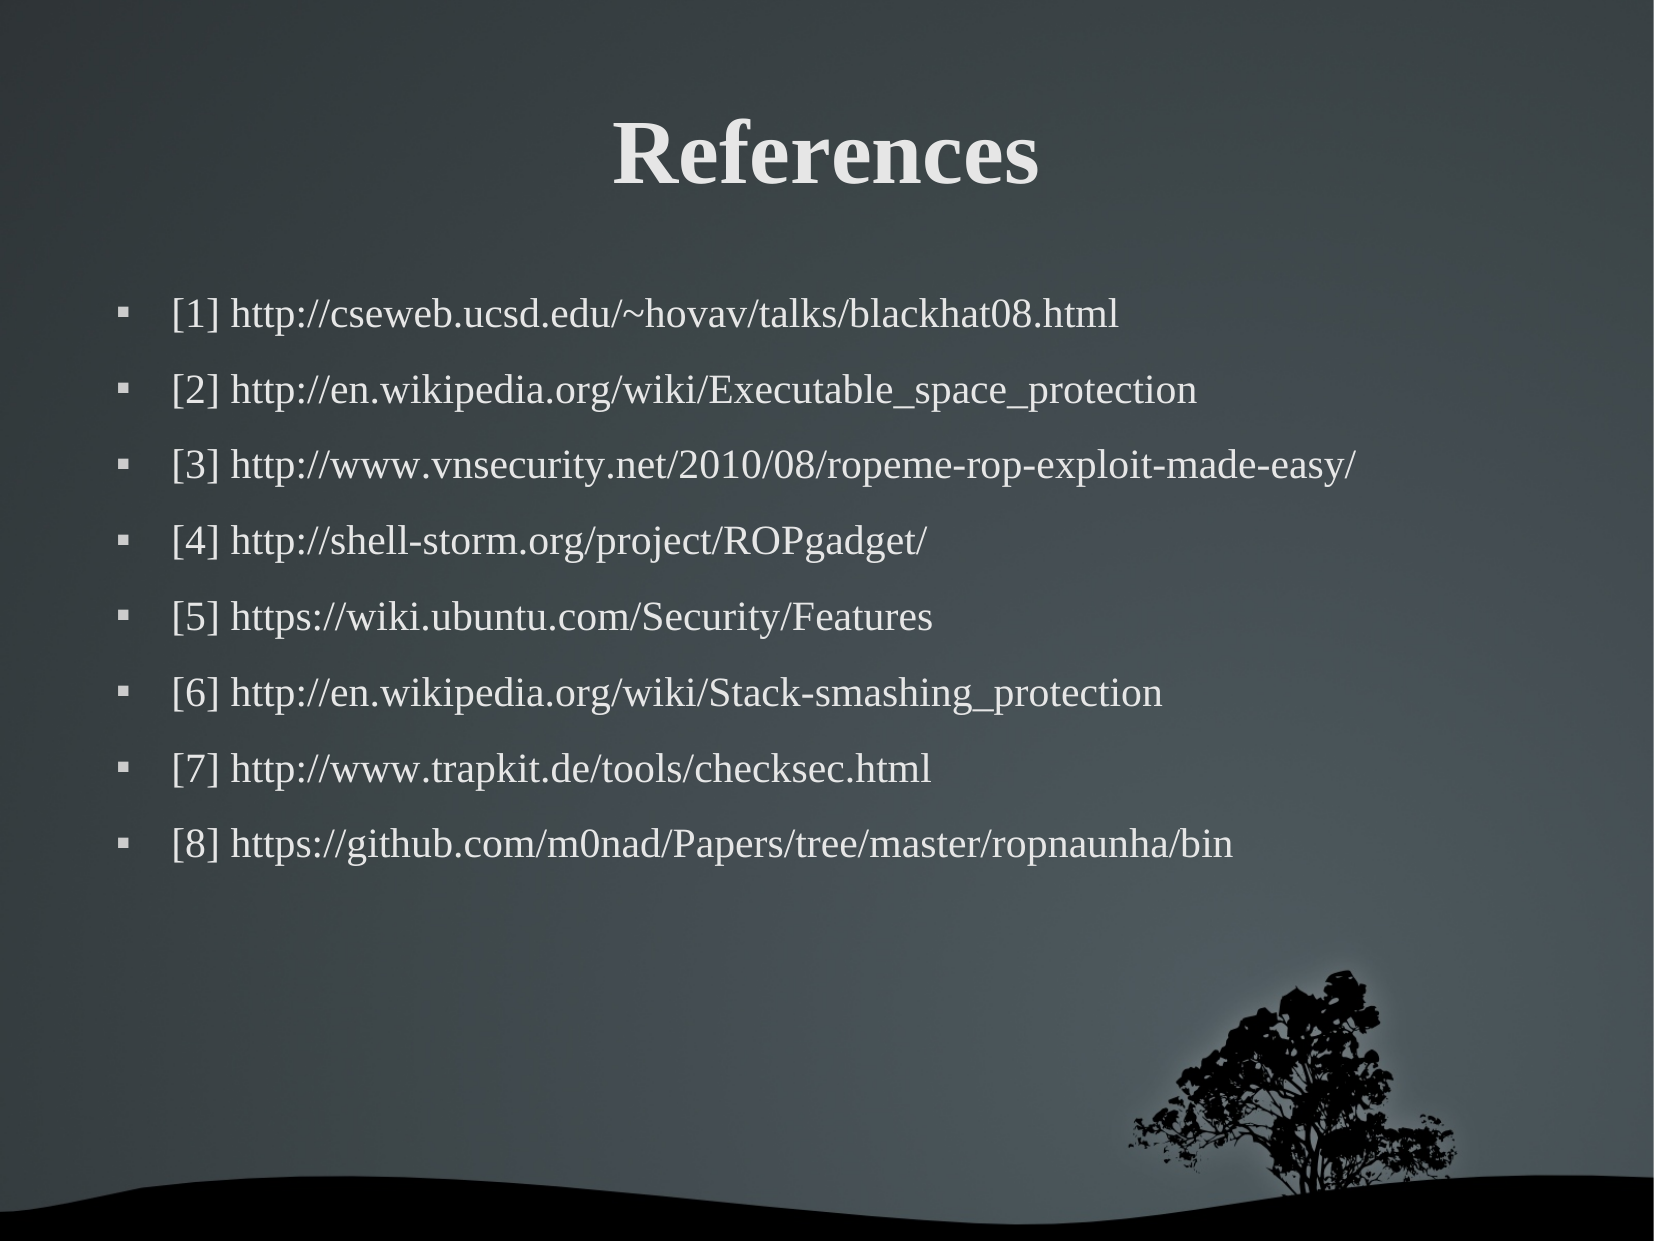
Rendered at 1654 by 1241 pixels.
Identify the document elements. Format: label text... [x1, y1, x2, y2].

title References [82, 49, 1571, 257]
picture [0, 0, 1654, 1241]
list [1] http://cseweb.ucsd.edu/~hovav/talks/blackhat08.html [2] http://en.wikipedia.org/wiki/Executable_space_protection [3] http://www.vnsecurity.net/2010/08/ropeme-rop-exploit-made-easy/ [4] http://shell-storm.org/project/ROPgadget/ [5] https://wiki.ubuntu.com/Security/Features [6] http://en.wikipedia.org/wiki/Stack-smashing_protection [7] http://www.trapkit.de/tools/checksec.html [8] https://github.com/m0nad/Papers/tree/master/ropnaunha/bin [82, 290, 1571, 1109]
